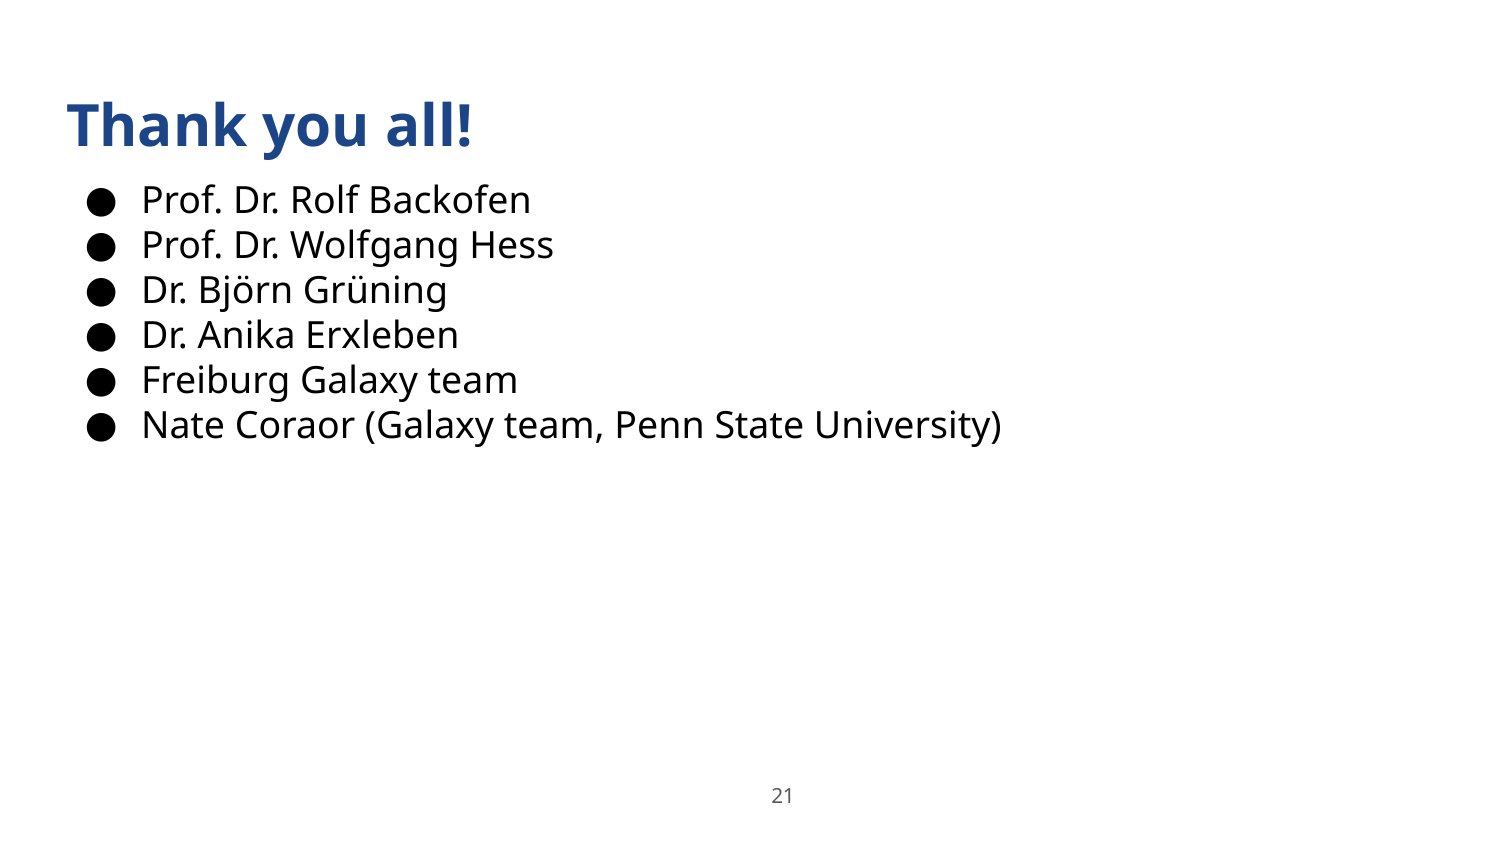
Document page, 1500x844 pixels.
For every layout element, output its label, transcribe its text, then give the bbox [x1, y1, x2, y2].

title Thank you all! [51, 72, 1449, 160]
list Prof. Dr. Rolf Backofen Prof. Dr. Wolfgang Hess Dr. Björn Grüning Dr. Anika Erxleben Freiburg Galaxy team Nate Coraor (Galaxy team, Penn State University) [51, 160, 1449, 765]
slide_number <number> [719, 764, 810, 830]
